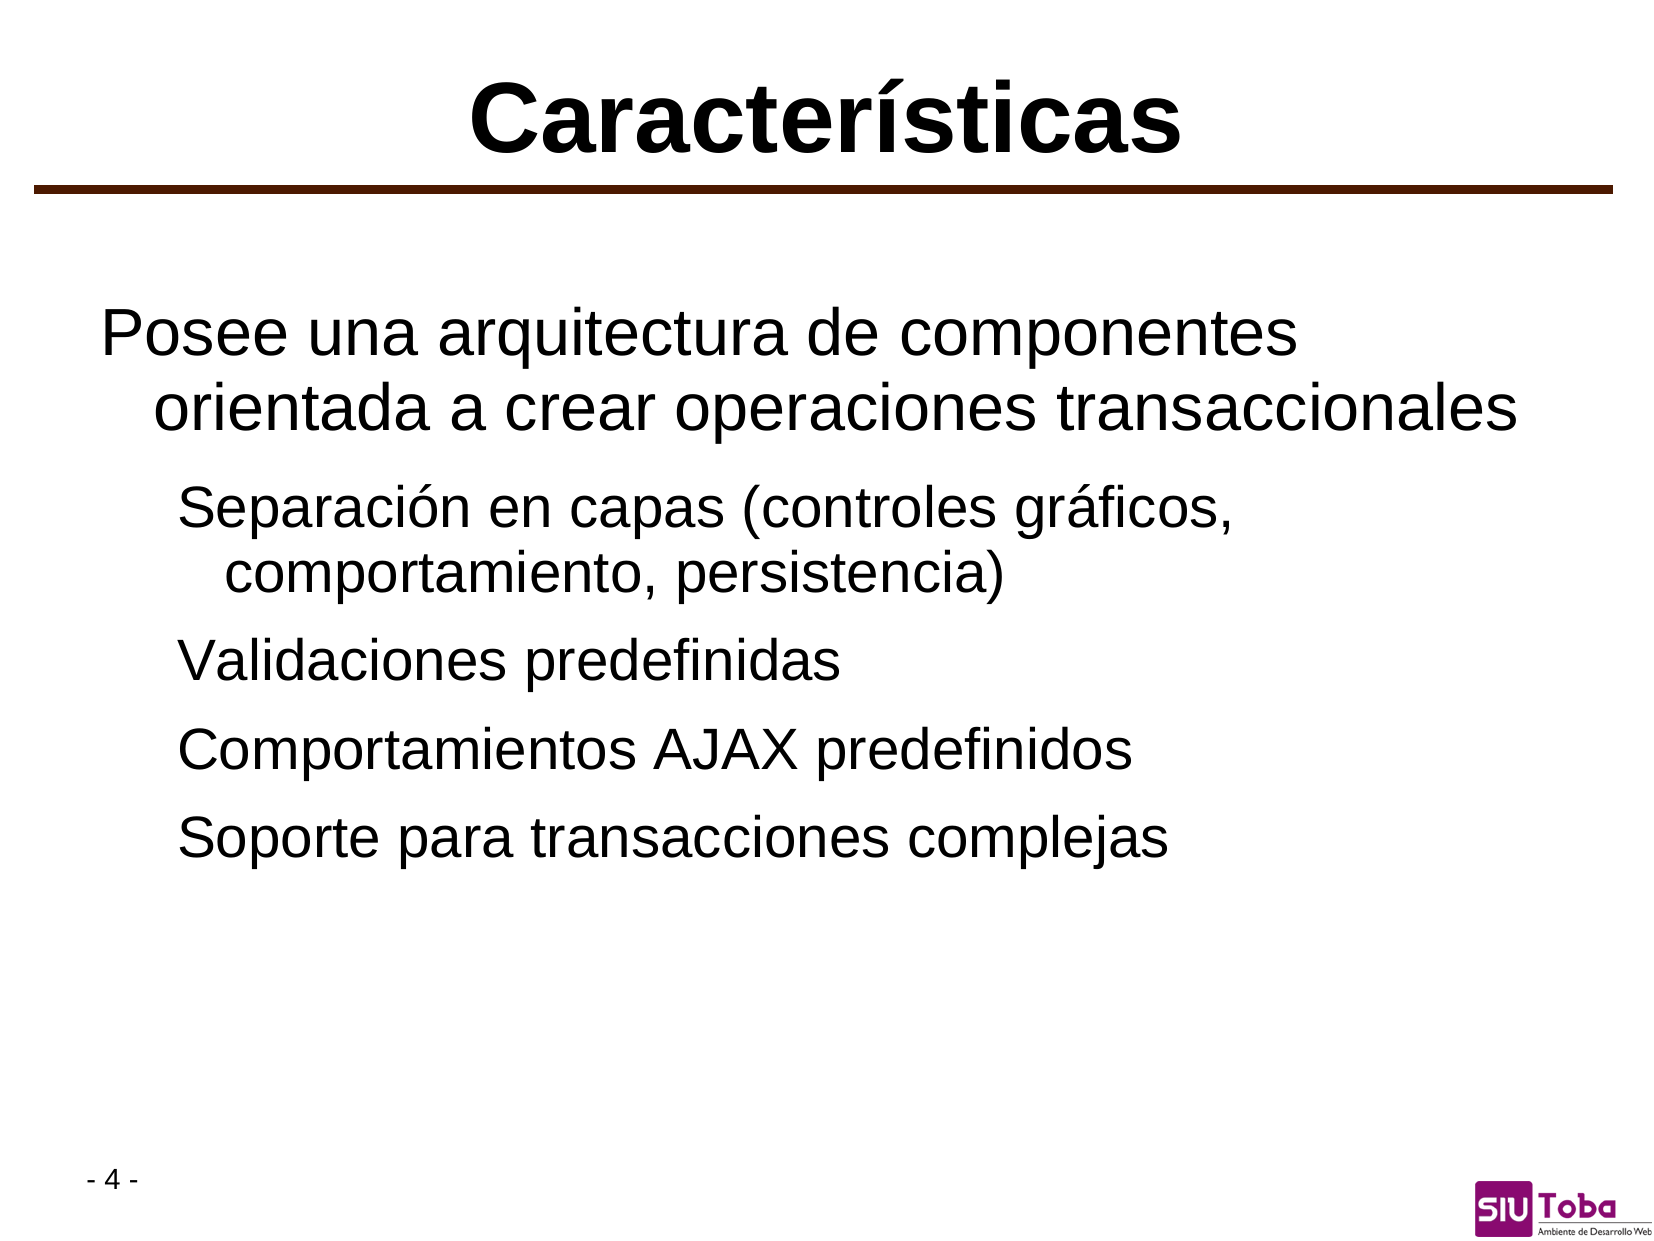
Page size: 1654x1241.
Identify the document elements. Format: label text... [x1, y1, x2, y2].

list Posee una arquitectura de componentes orientada a crear operaciones transaccionales Separación en capas (controles gráficos, comportamiento, persistencia) Validaciones predefinidas Comportamientos AJAX predefinidos Soporte para transacciones complejas [82, 295, 1565, 1095]
title Características [58, 47, 1594, 188]
picture [1475, 1181, 1652, 1237]
